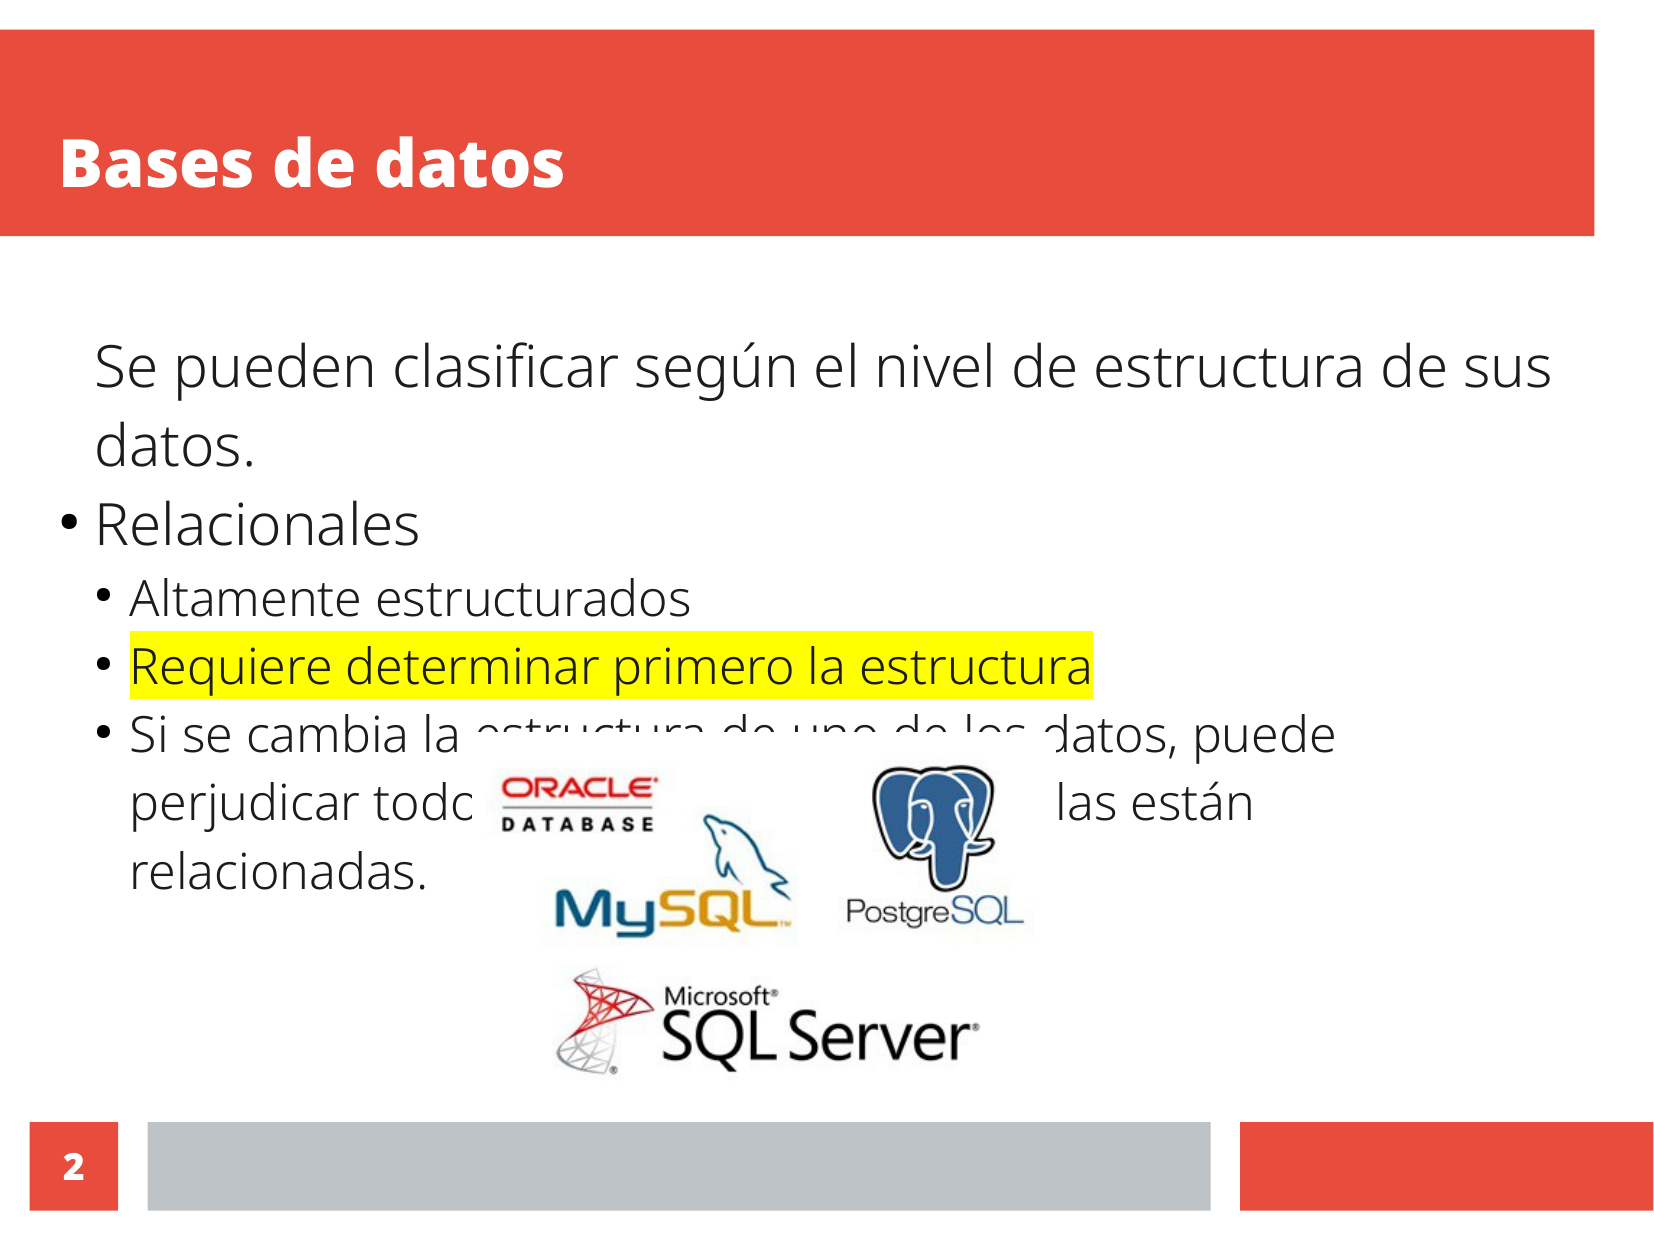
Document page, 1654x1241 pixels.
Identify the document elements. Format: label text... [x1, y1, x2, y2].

title Bases de datos [59, 59, 1595, 207]
subtitle Se pueden clasificar según el nivel de estructura de sus datos. Relacionales Altamente estructurados Requiere determinar primero la estructura Si se cambia la estructura de uno de los datos, puede perjudicar todo el sistema, ya que las tablas están relacionadas. [59, 324, 1565, 1093]
picture [472, 732, 1056, 1111]
